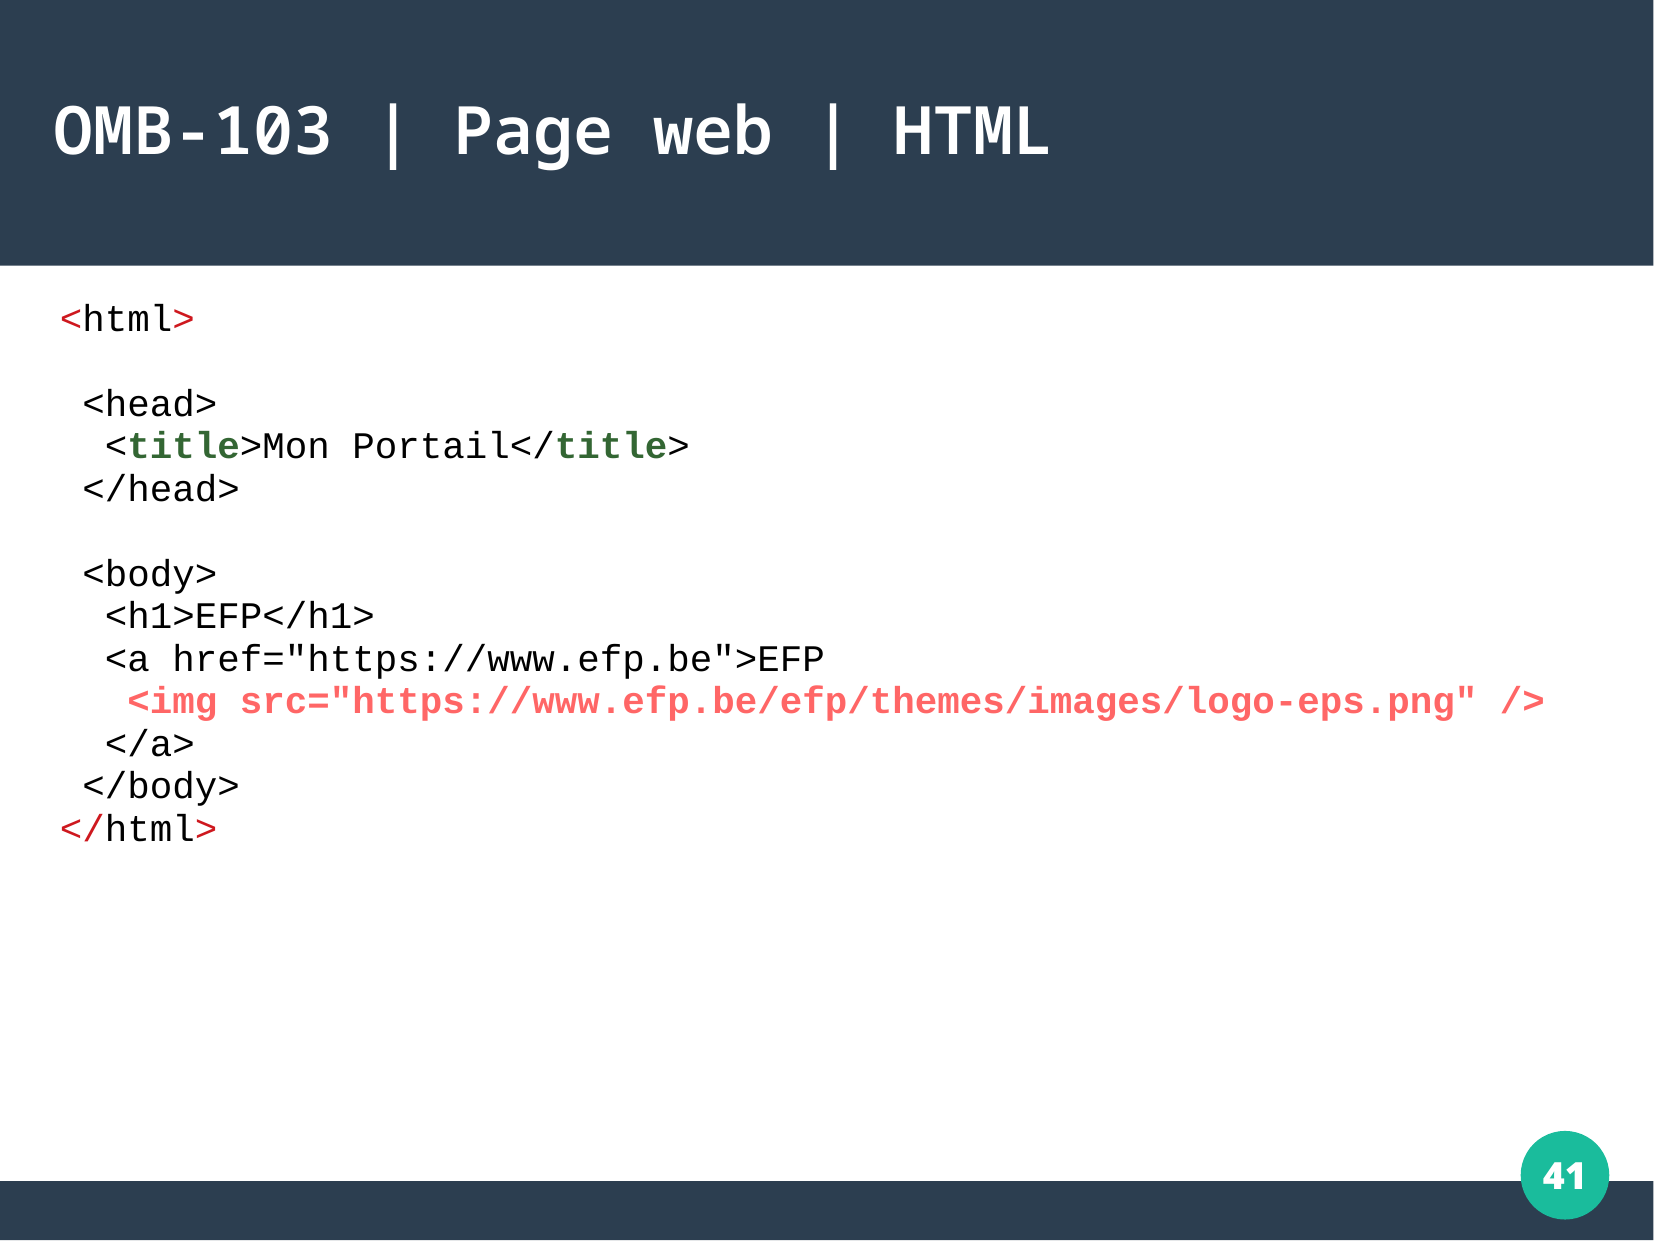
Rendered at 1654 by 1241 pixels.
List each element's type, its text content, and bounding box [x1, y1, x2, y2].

text_box <html> <head> <title>Mon Portail</title> </head> <body> <h1>EFP</h1> <a href="https://www.efp.be">EFP <img src="https://www.efp.be/efp/themes/images/logo-eps.png" /> </a> </body> </html> [45, 292, 1654, 1021]
title OMB-103 | Page web | HTML [53, 49, 1589, 208]
